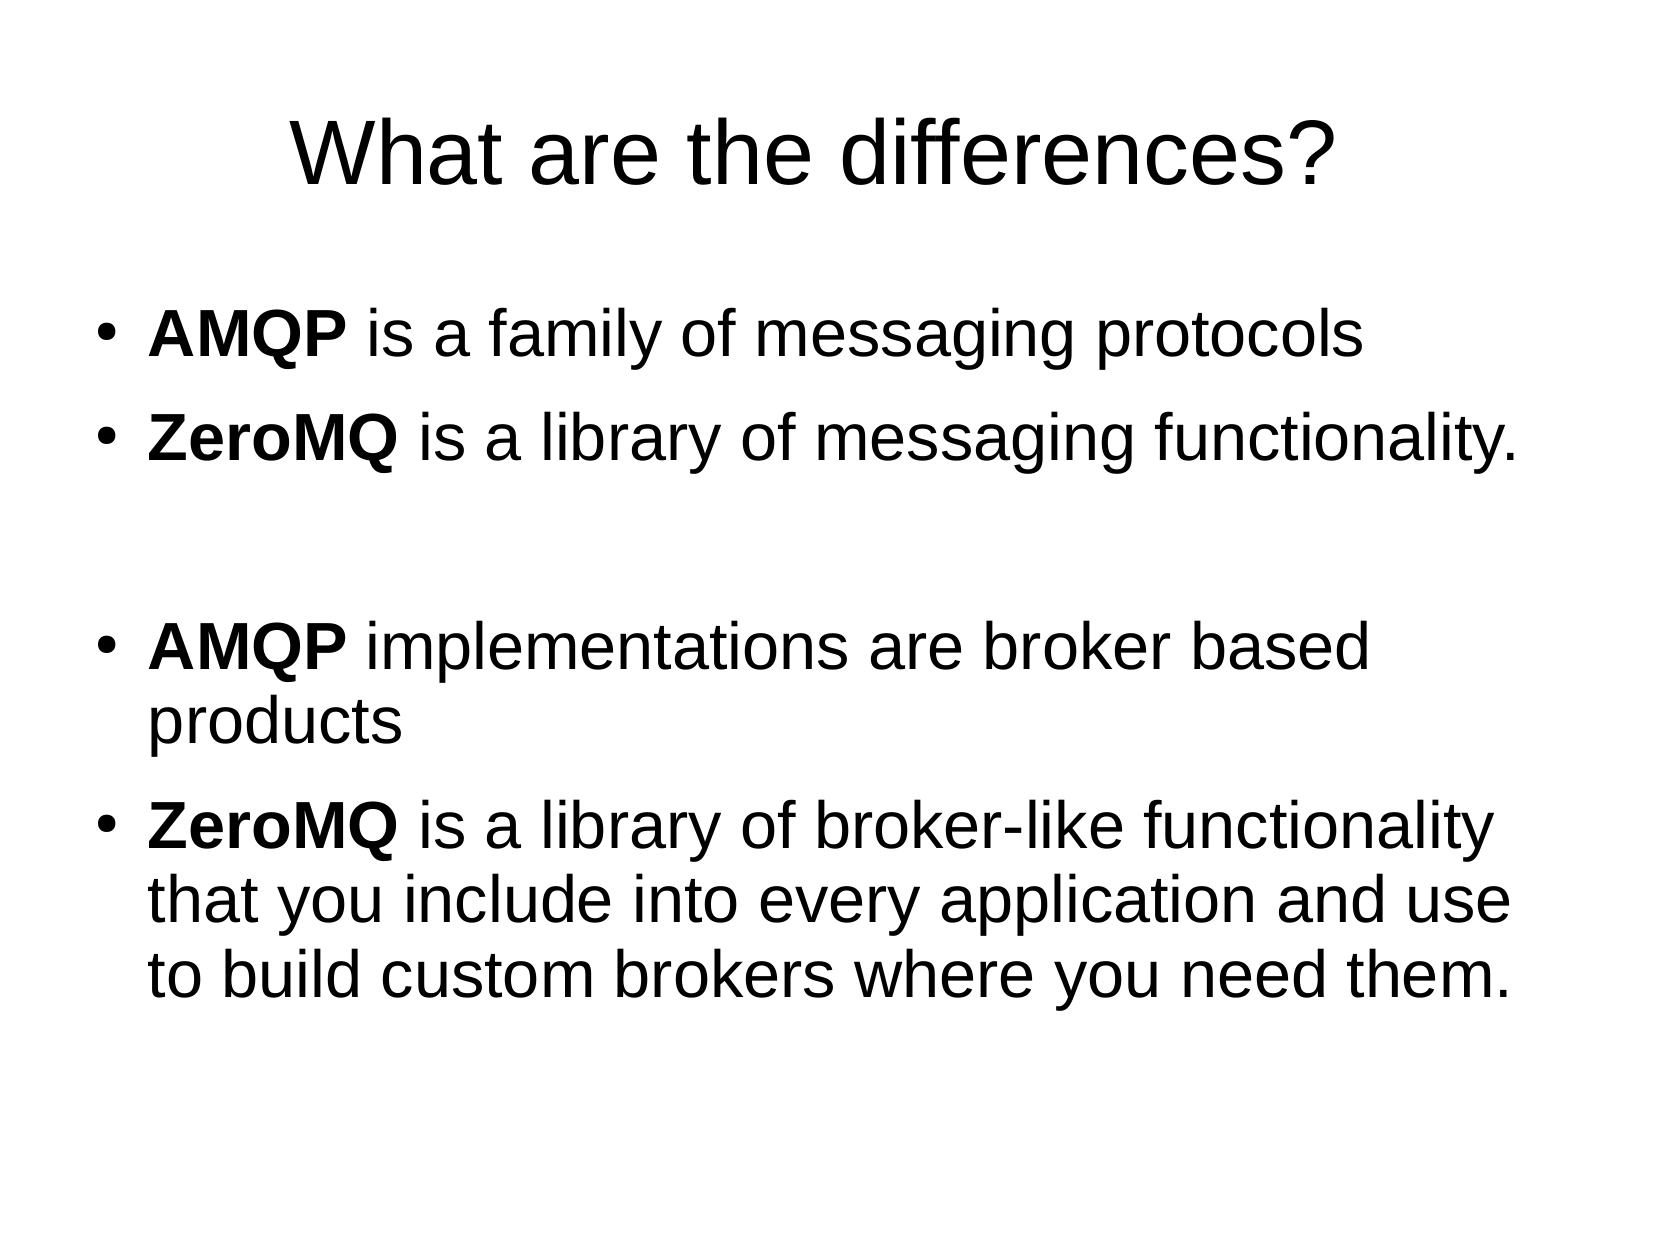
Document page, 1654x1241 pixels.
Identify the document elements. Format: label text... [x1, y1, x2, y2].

title What are the differences? [82, 49, 1571, 257]
list AMQP is a family of messaging protocols ZeroMQ is a library of messaging functionality. AMQP implementations are broker based products ZeroMQ is a library of broker-like functionality that you include into every application and use to build custom brokers where you need them. [77, 295, 1566, 1115]
